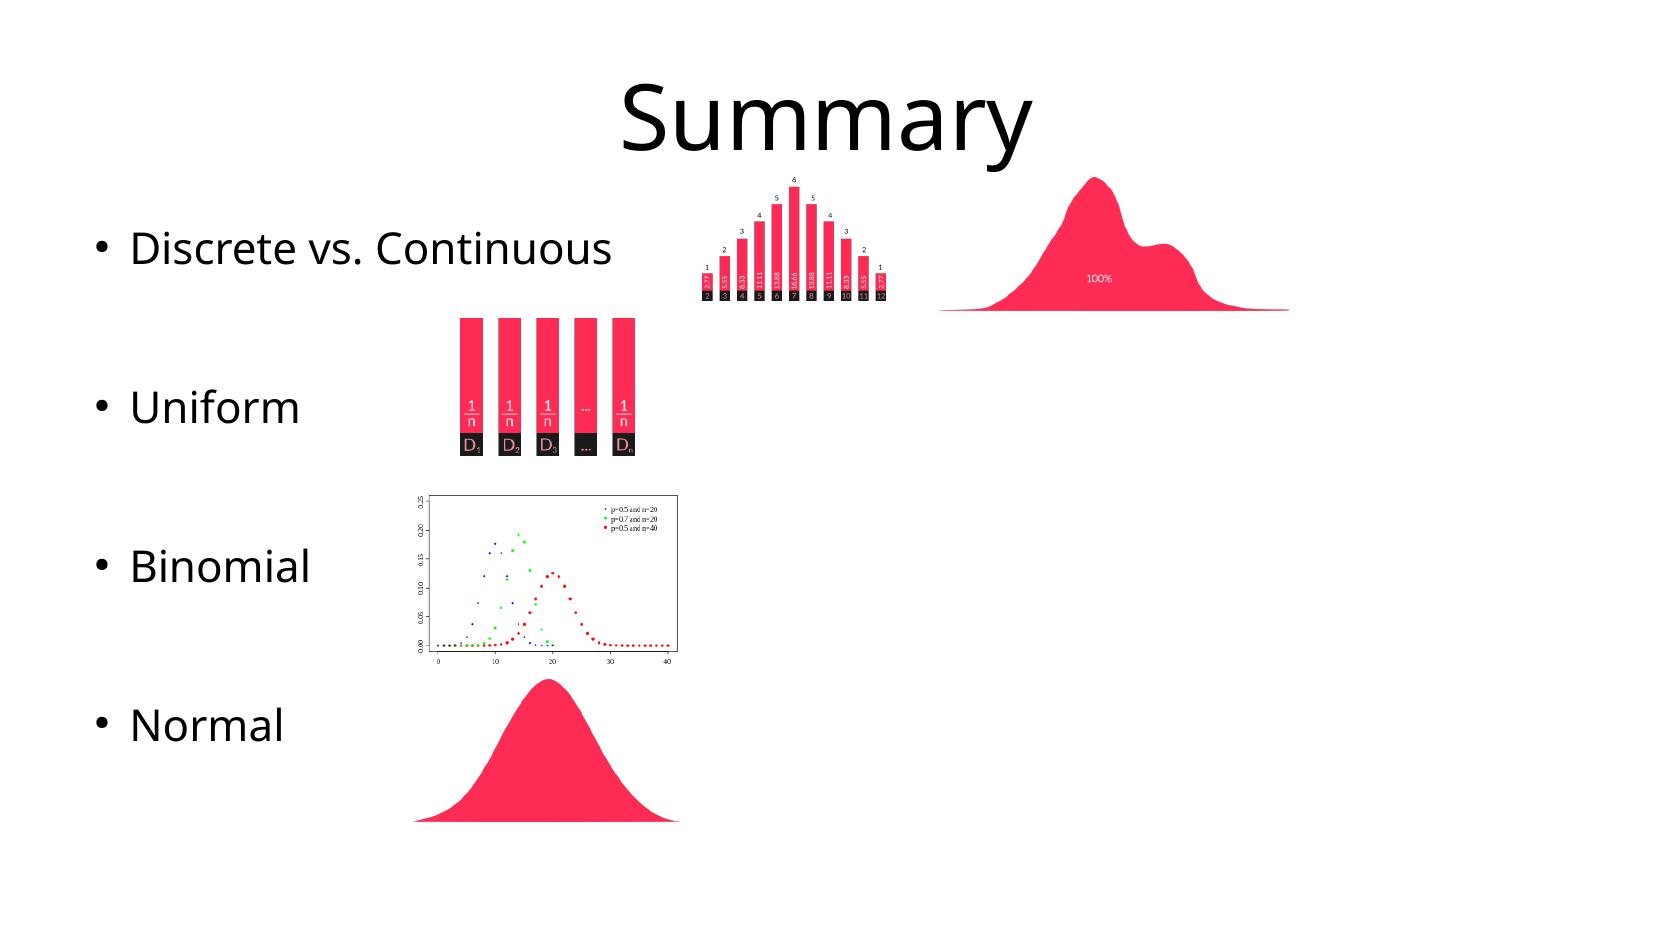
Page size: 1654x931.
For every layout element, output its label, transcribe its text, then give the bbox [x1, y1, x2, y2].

list Discrete vs. Continuous Uniform Binomial Normal [82, 217, 1571, 758]
title Summary [82, 37, 1571, 193]
picture [413, 679, 680, 822]
picture [413, 492, 680, 670]
picture [460, 318, 635, 456]
picture [938, 177, 1289, 311]
picture [702, 177, 886, 301]
